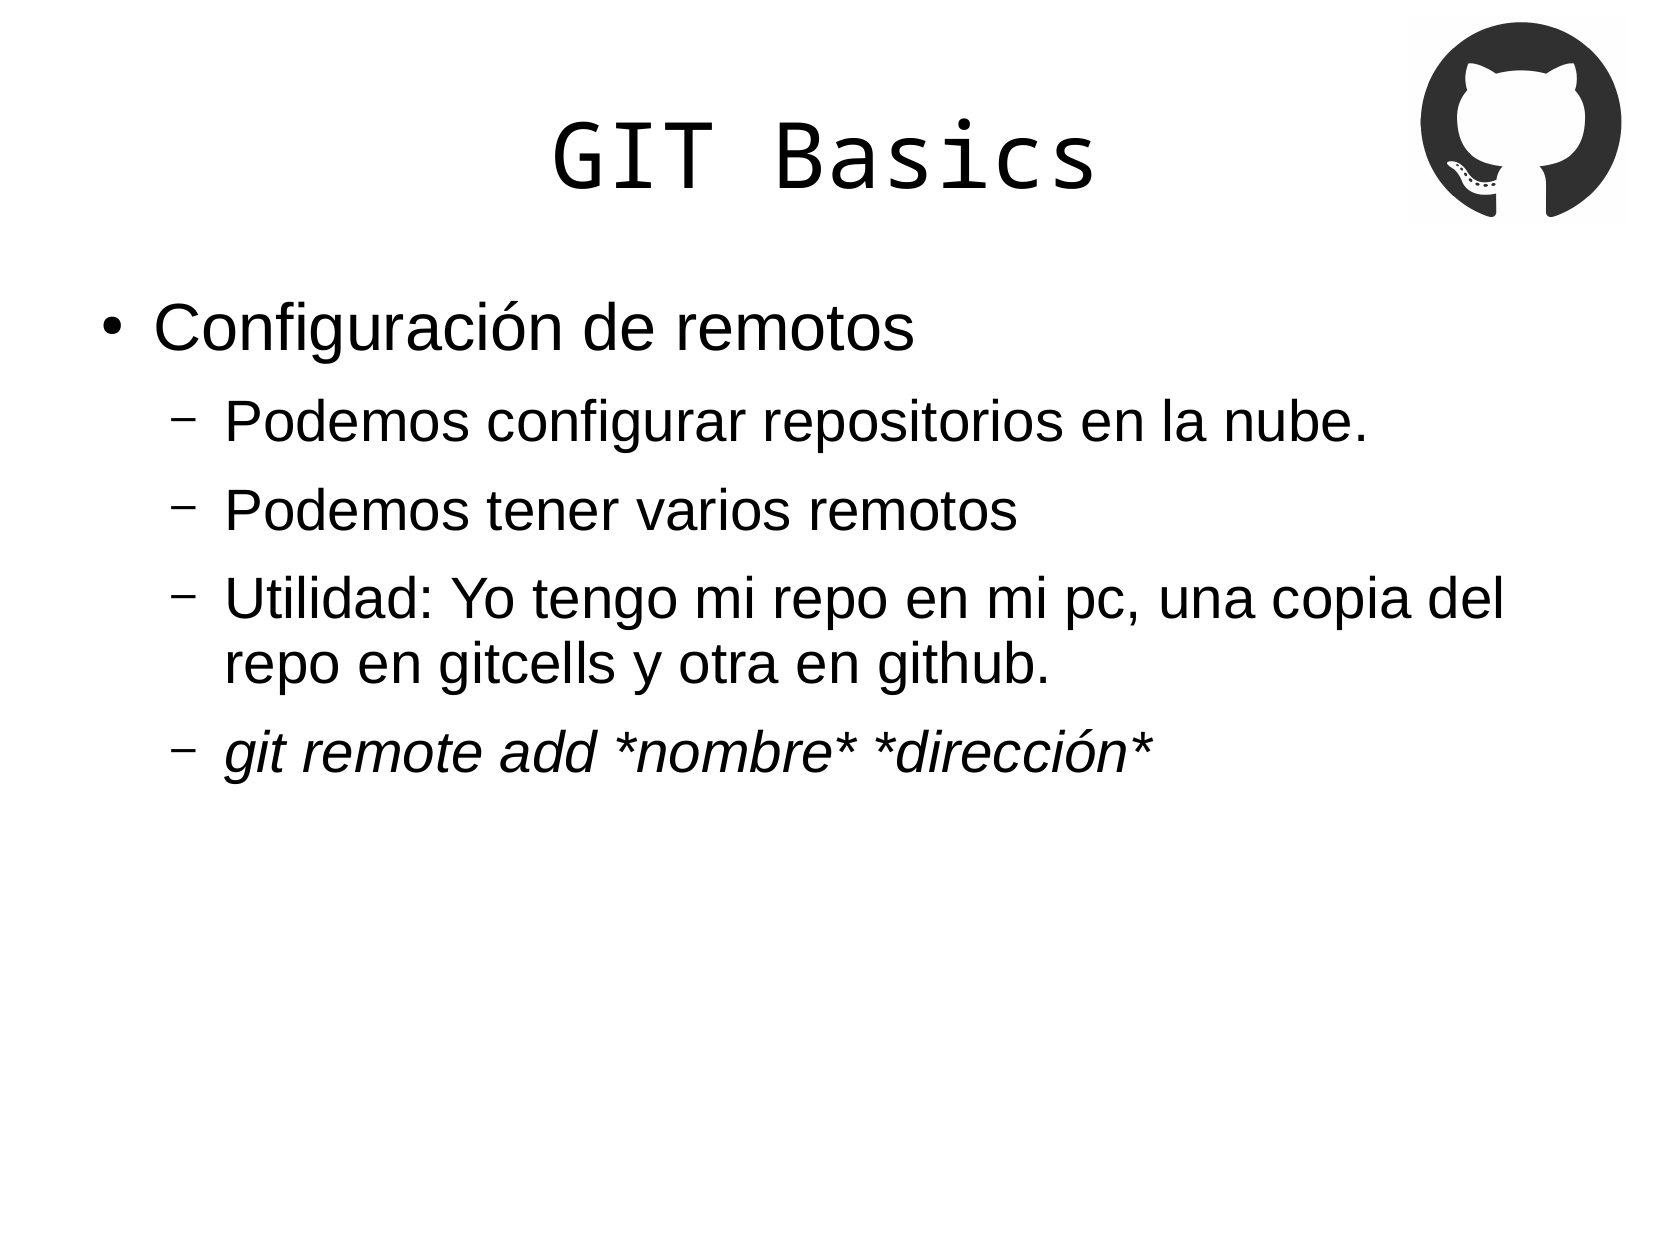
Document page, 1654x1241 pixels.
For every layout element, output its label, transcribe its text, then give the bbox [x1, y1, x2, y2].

picture [1409, 15, 1629, 226]
list Configuración de remotos Podemos configurar repositorios en la nube. Podemos tener varios remotos Utilidad: Yo tengo mi repo en mi pc, una copia del repo en gitcells y otra en github. git remote add *nombre* *dirección* [82, 290, 1571, 1010]
title GIT Basics [82, 49, 1571, 257]
